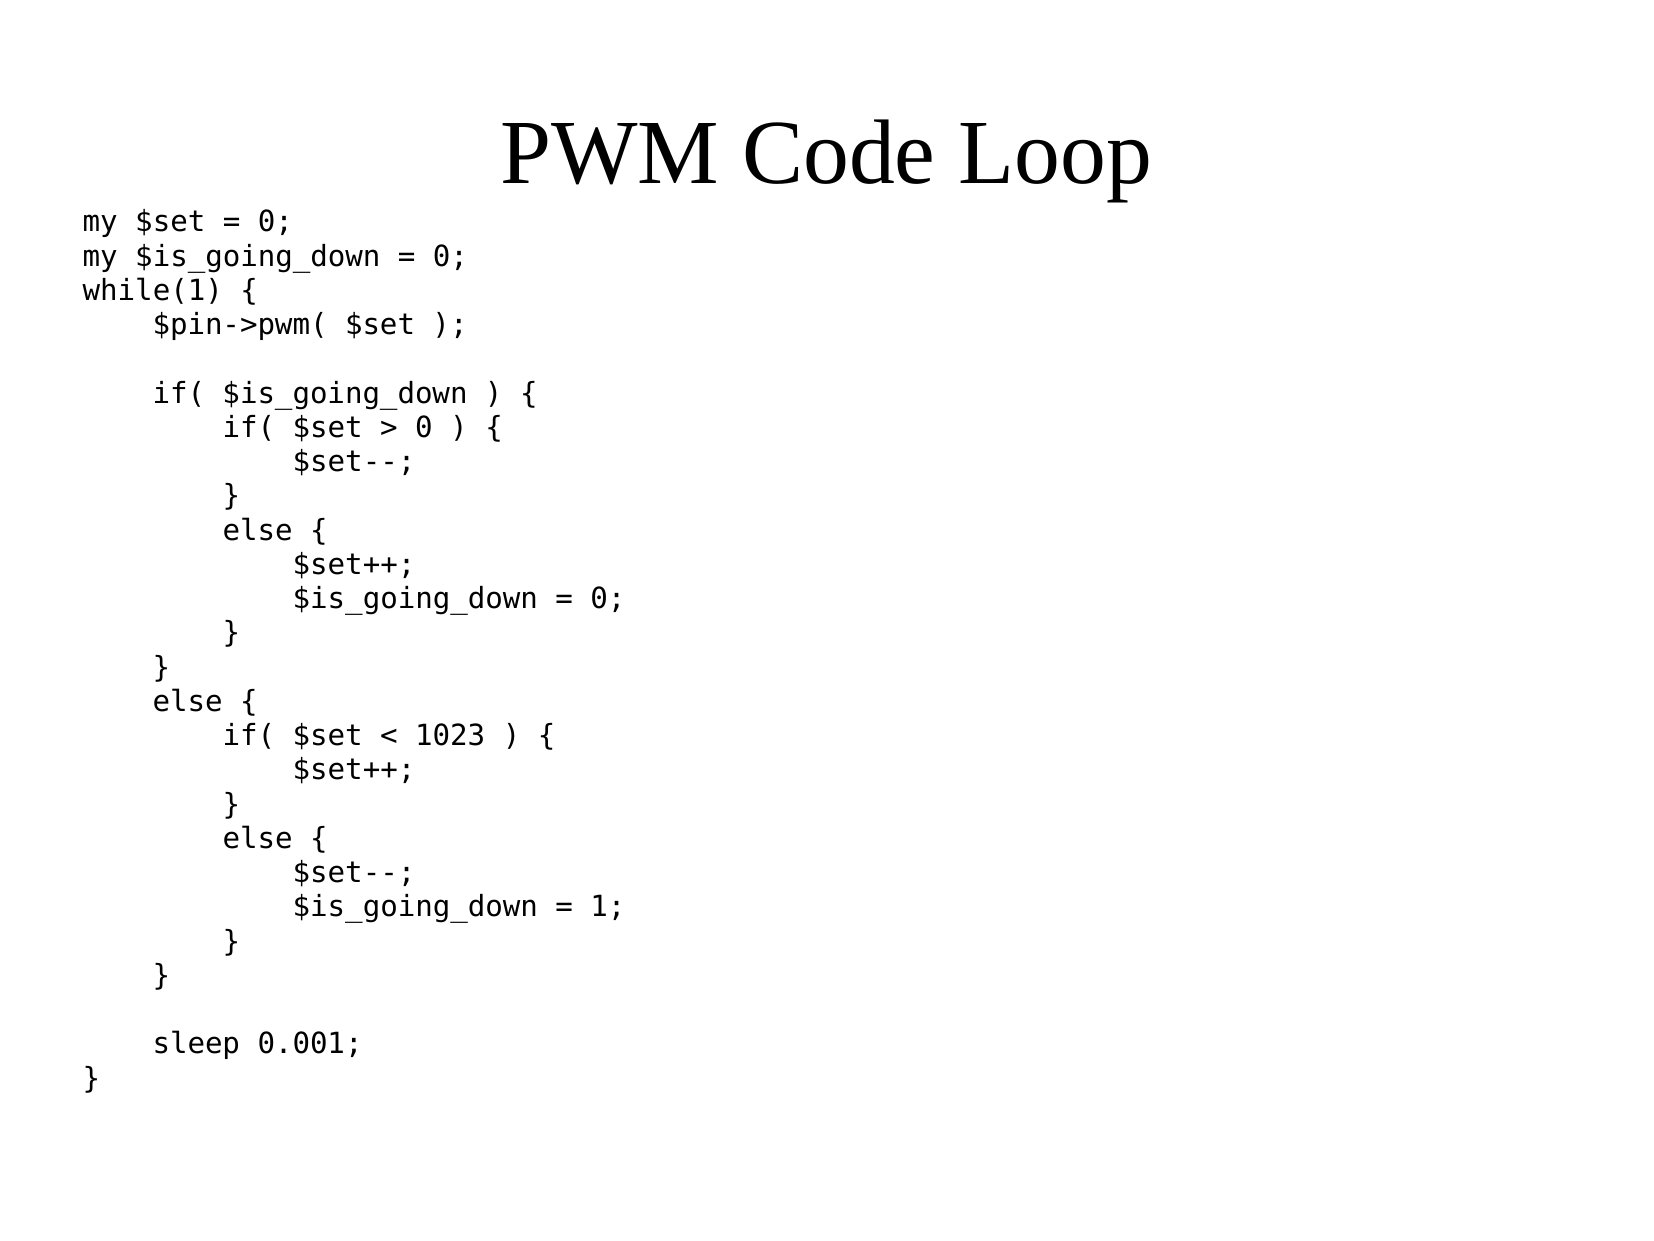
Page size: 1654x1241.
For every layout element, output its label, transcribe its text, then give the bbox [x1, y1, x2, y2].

subtitle my $set = 0; my $is_going_down = 0; while(1) { $pin->pwm( $set ); if( $is_going_down ) { if( $set > 0 ) { $set--; } else { $set++; $is_going_down = 0; } } else { if( $set < 1023 ) { $set++; } else { $set--; $is_going_down = 1; } } sleep 0.001; } [82, 204, 1571, 1096]
title PWM Code Loop [82, 49, 1571, 204]
